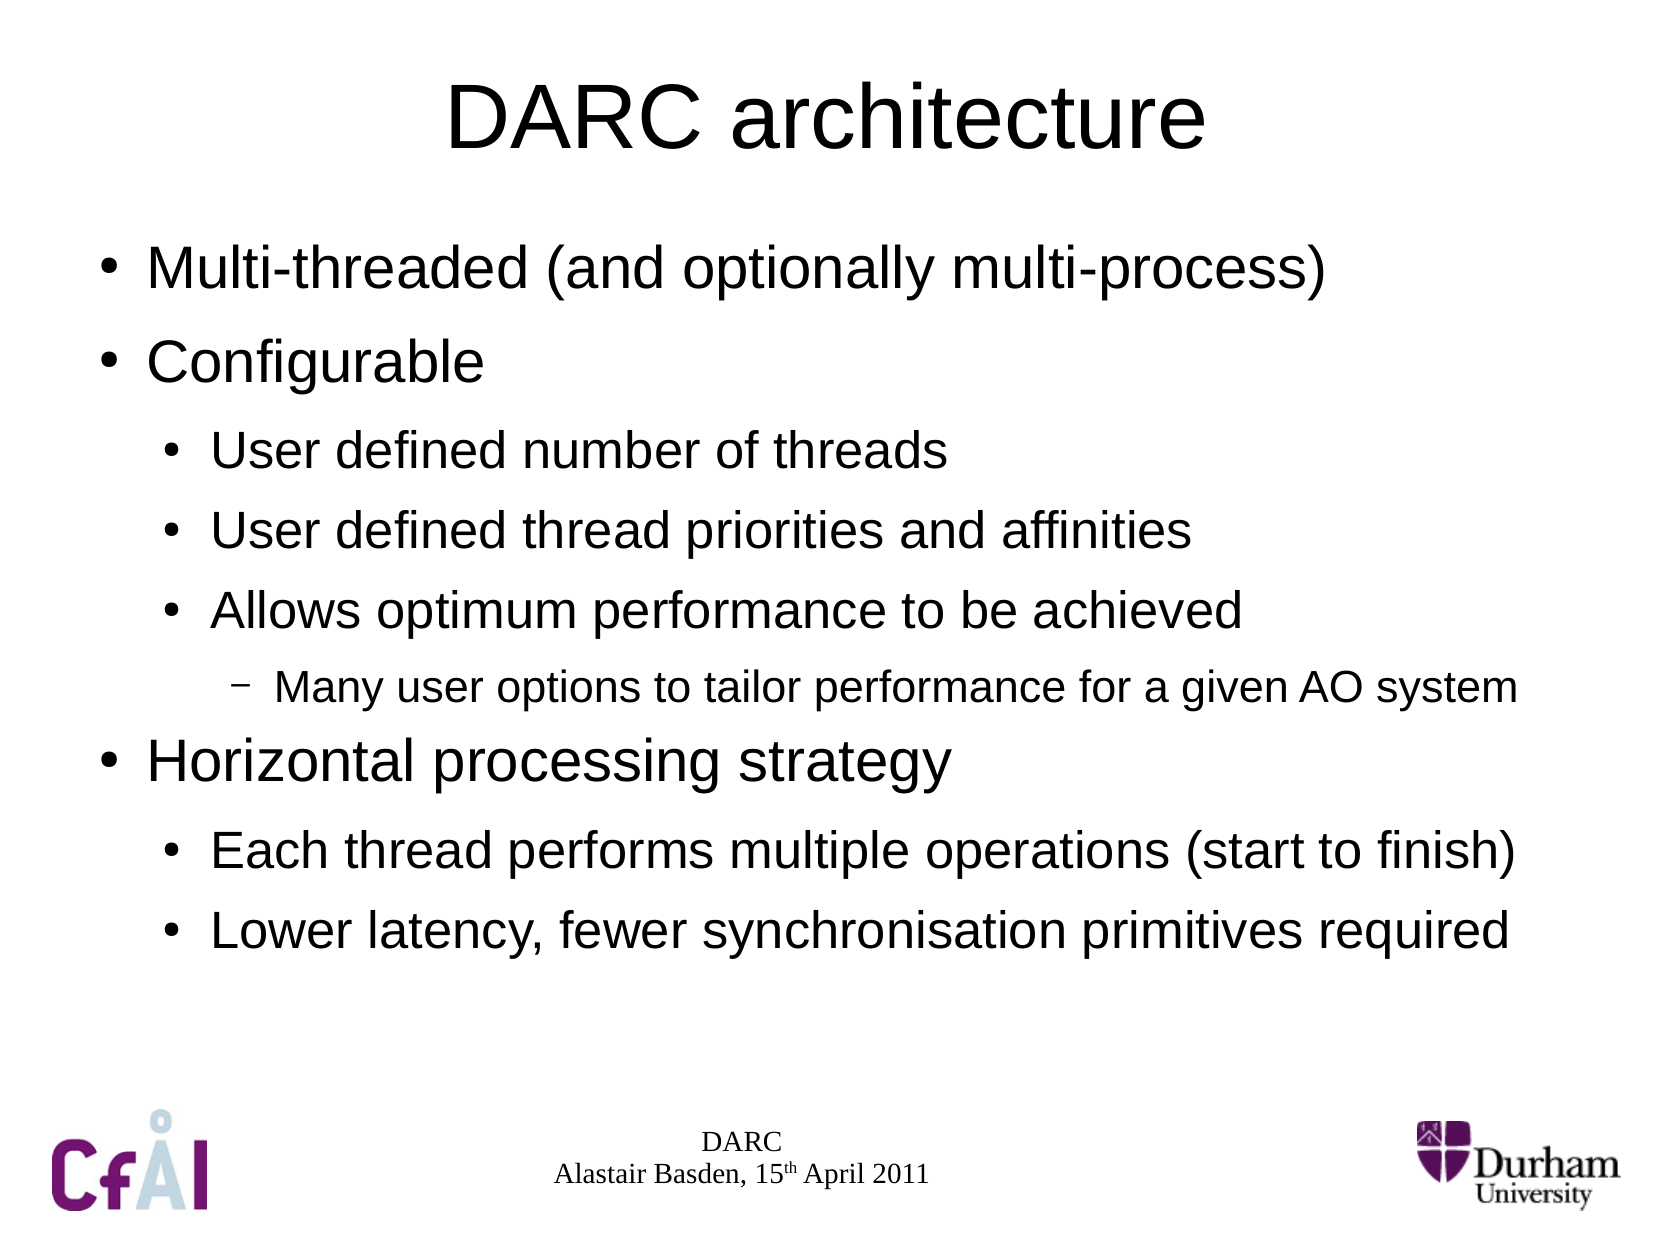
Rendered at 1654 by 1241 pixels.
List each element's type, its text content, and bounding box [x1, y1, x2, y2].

title DARC architecture [82, 21, 1571, 213]
picture [52, 1109, 207, 1211]
list Multi-threaded (and optionally multi-process) Configurable User defined number of threads User defined thread priorities and affinities Allows optimum performance to be achieved Many user options to tailor performance for a given AO system Horizontal processing strategy Each thread performs multiple operations (start to finish) Lower latency, fewer synchronisation primitives required [82, 234, 1571, 1053]
picture [1417, 1121, 1621, 1211]
